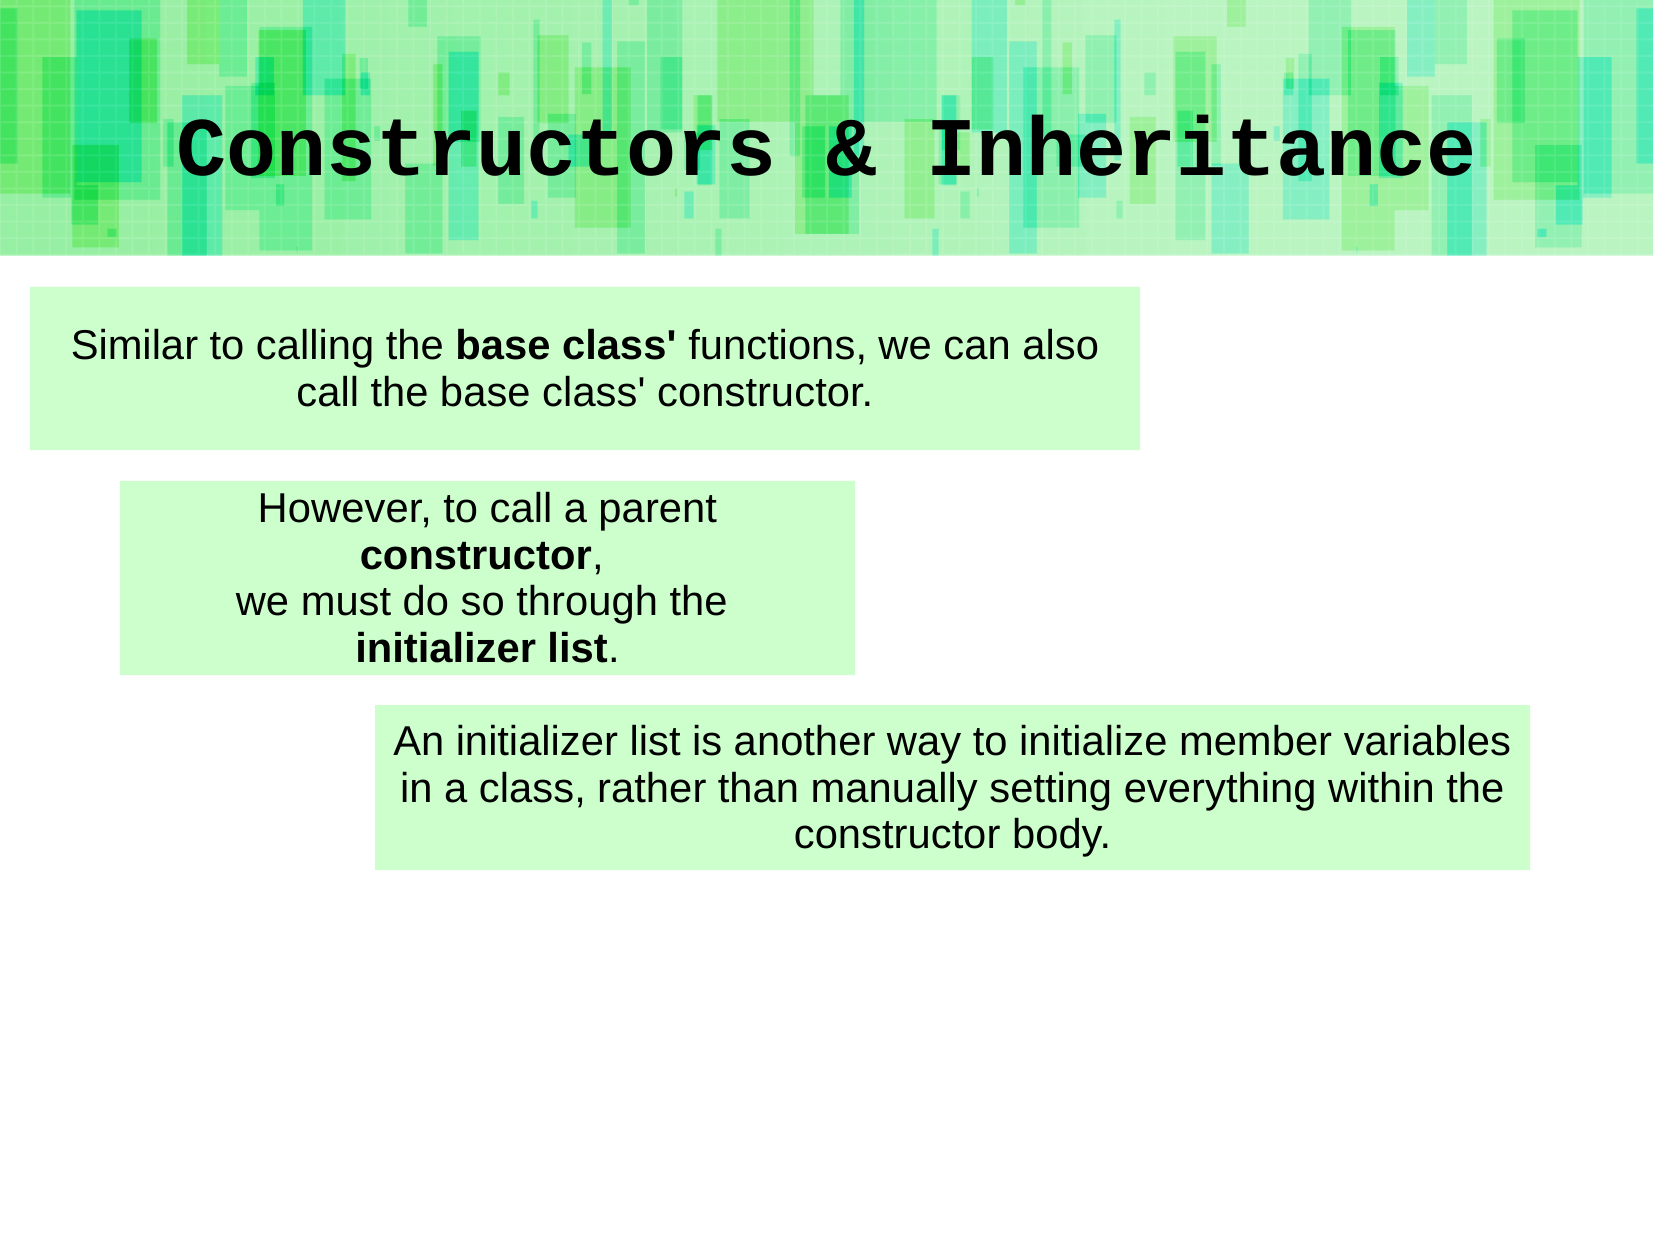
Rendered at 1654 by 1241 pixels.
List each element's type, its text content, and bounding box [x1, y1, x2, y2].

picture [0, 0, 1654, 1241]
title Constructors & Inheritance [82, 49, 1571, 257]
text_box However, to call a parent constructor, we must do so through the initializer list. [120, 480, 856, 676]
text_box An initializer list is another way to initialize member variables in a class, rather than manually setting everything within the constructor body. [375, 705, 1531, 871]
text_box Similar to calling the base class' functions, we can also call the base class' constructor. [30, 286, 1141, 451]
